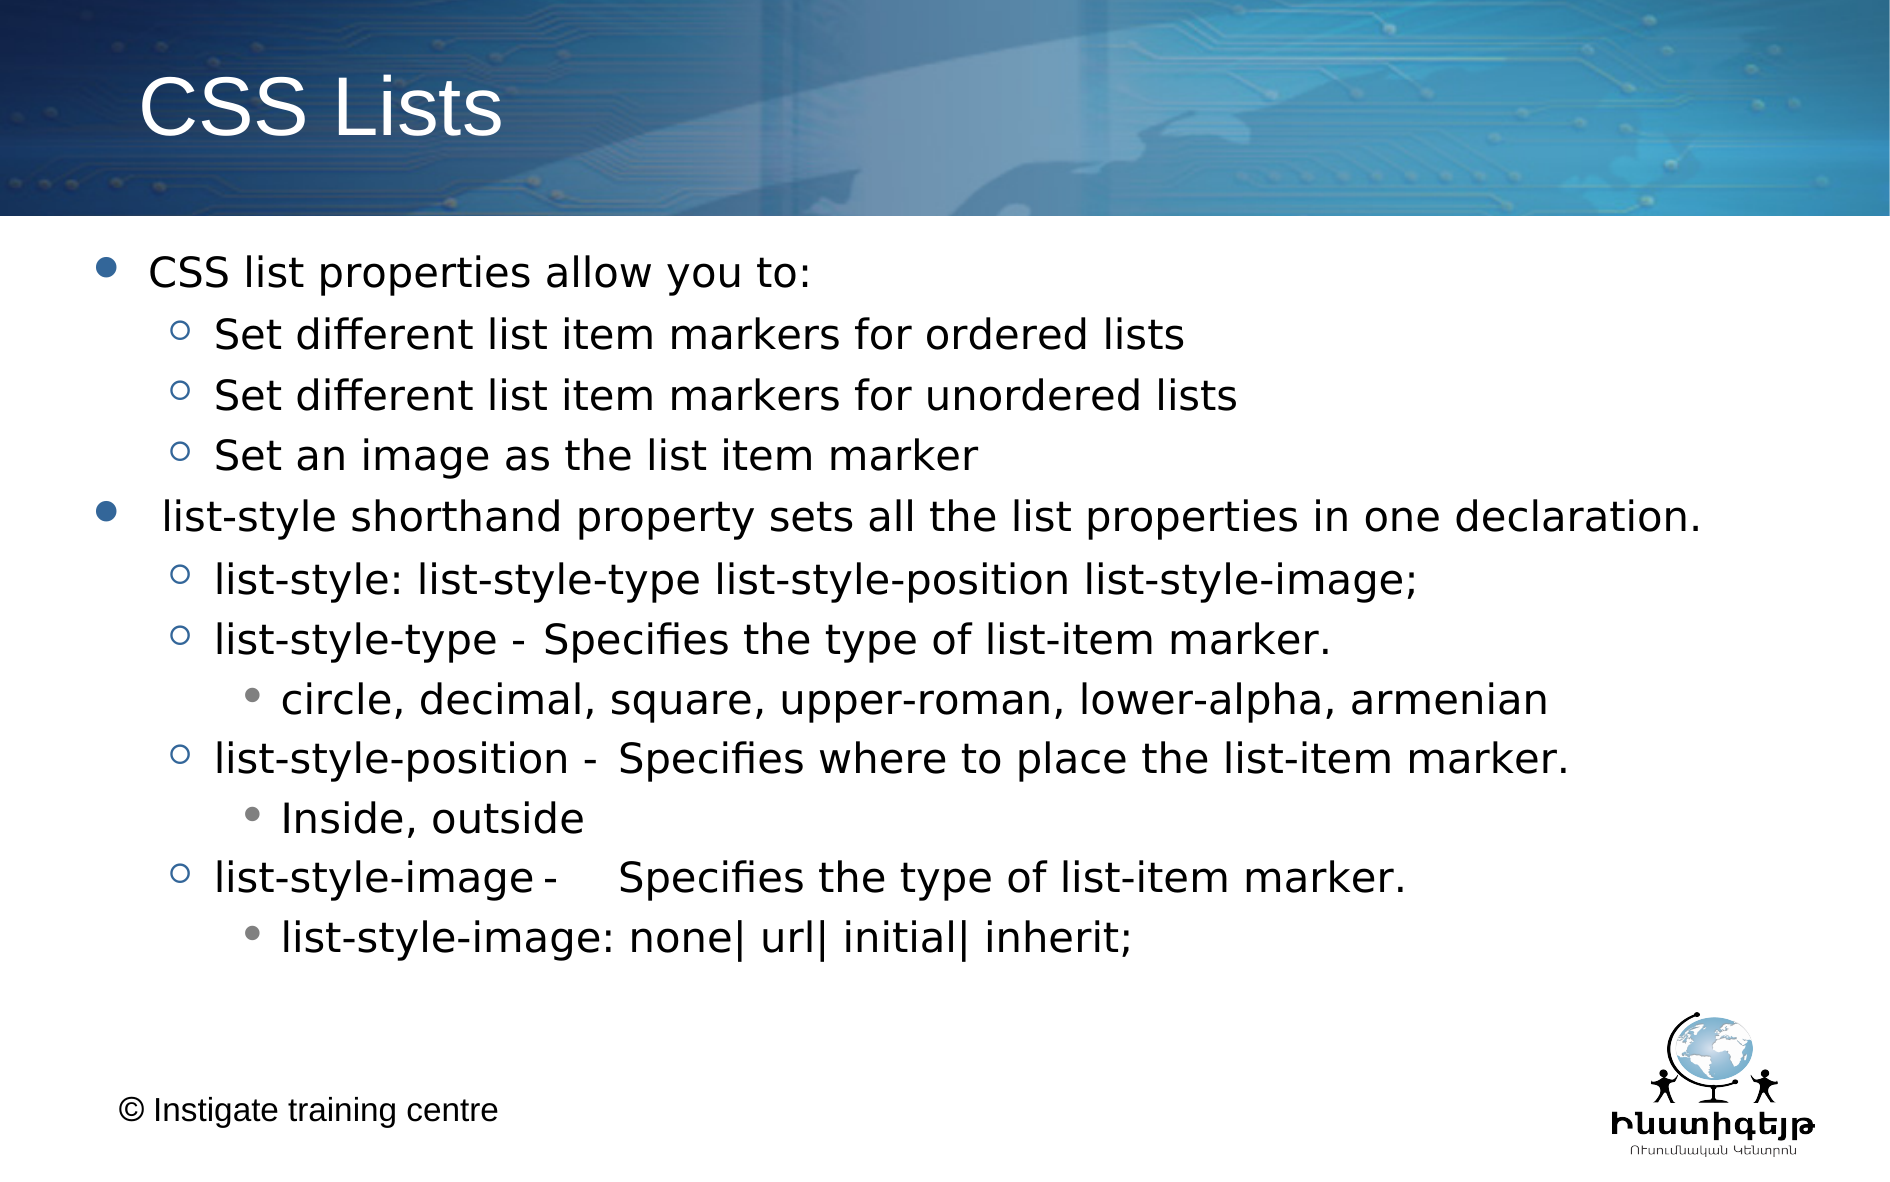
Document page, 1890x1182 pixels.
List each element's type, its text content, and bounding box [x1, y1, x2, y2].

picture [1612, 1012, 1815, 1157]
list CSS list properties allow you to: Set different list item markers for ordered lists Set different list item markers for unordered lists Set an image as the list item marker list-style shorthand property sets all the list properties in one declaration. list-style: list-style-type list-style-position list-style-image; list-style-type - Specifies the type of list-item marker. circle, decimal, square, upper-roman, lower-alpha, armenian list-style-position - Specifies where to place the list-item marker. Inside, outside list-style-image - Specifies the type of list-item marker. list-style-image: none| url| initial| inherit; [93, 252, 1820, 277]
text_box CSS Lists [138, 82, 1801, 90]
picture [0, 0, 1890, 216]
